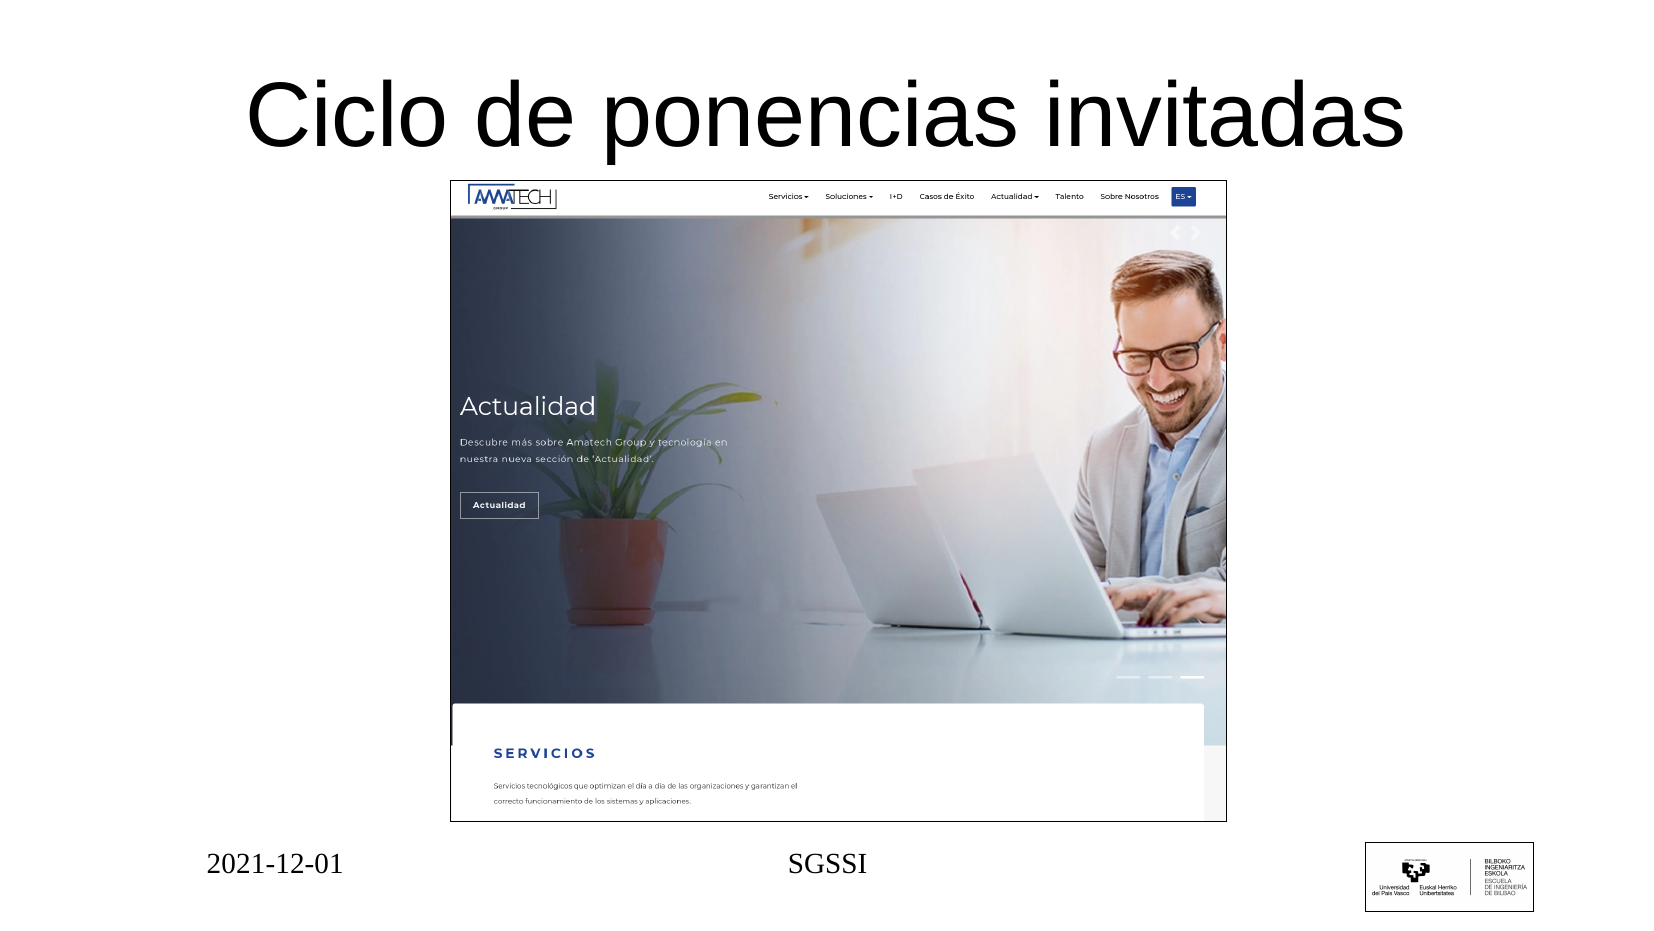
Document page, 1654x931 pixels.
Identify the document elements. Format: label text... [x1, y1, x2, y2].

title Ciclo de ponencias invitadas [82, 37, 1571, 193]
picture [450, 179, 1227, 822]
picture [1366, 843, 1533, 911]
